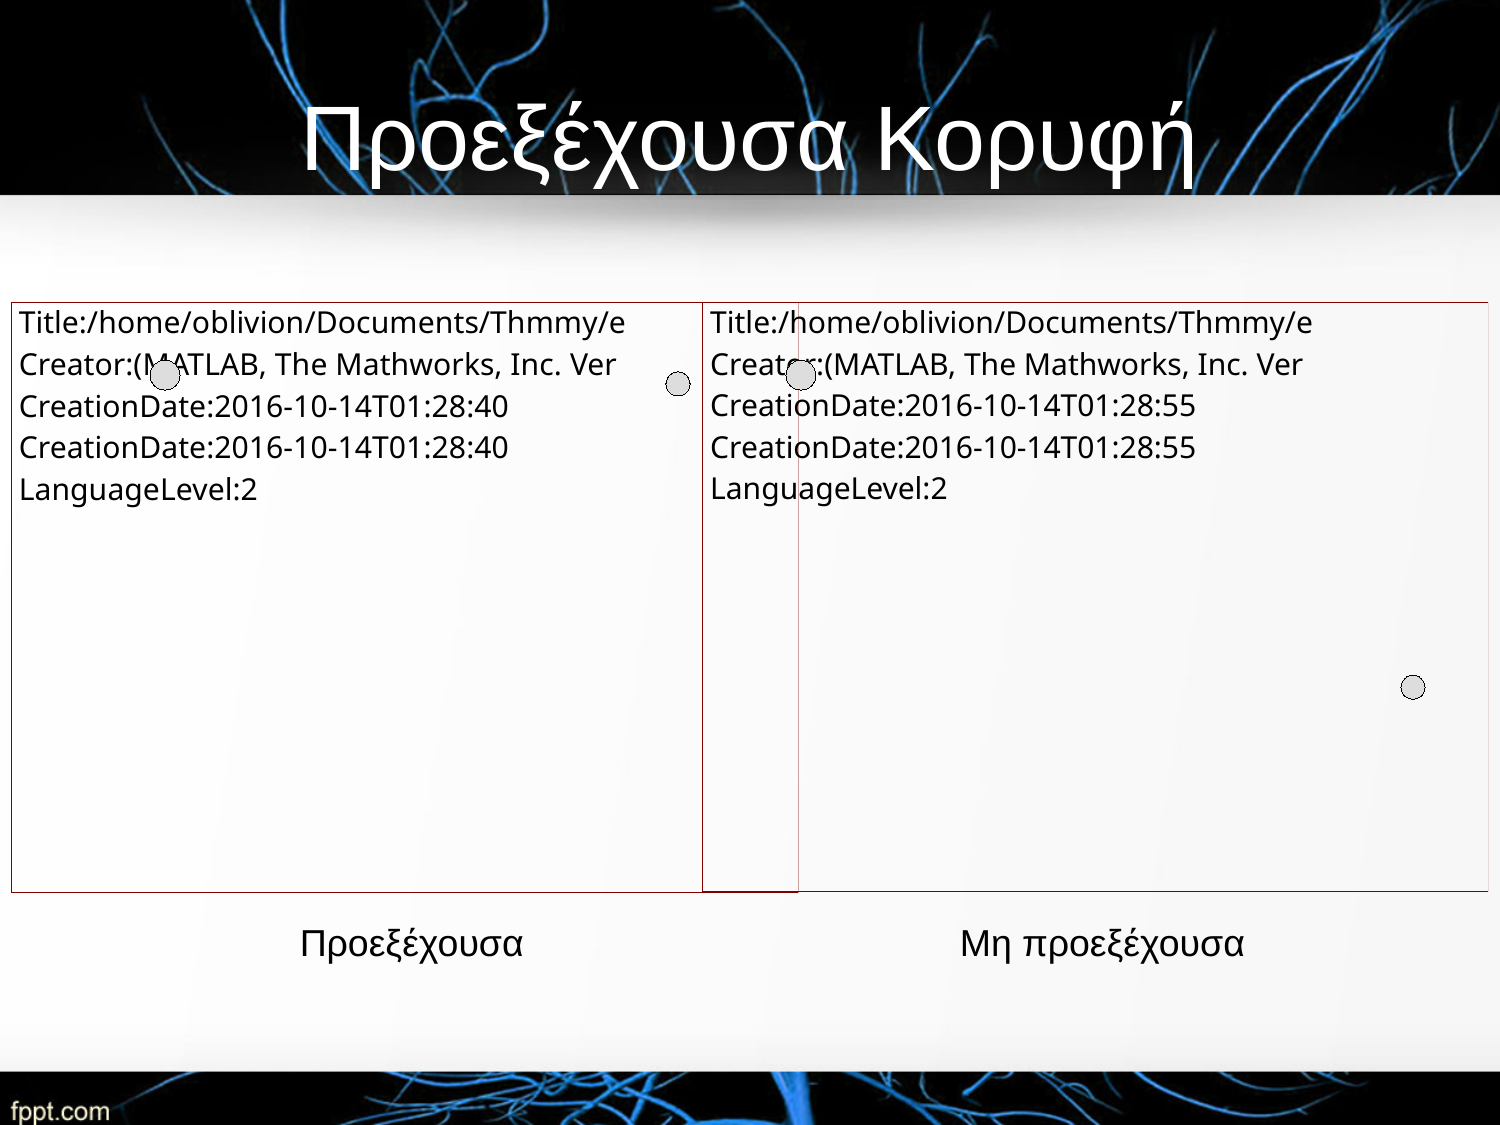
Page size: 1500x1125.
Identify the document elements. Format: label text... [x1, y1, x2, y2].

text_box [665, 371, 691, 396]
text_box [1400, 675, 1426, 700]
text_box Μη προεξέχουσα [945, 915, 1261, 972]
text_box Προεξέχουσα [285, 915, 556, 972]
title Προεξέχουσα Κορυφή [75, 45, 1425, 233]
picture [0, 0, 1500, 1125]
text_box [785, 360, 816, 391]
text_box [150, 360, 181, 391]
